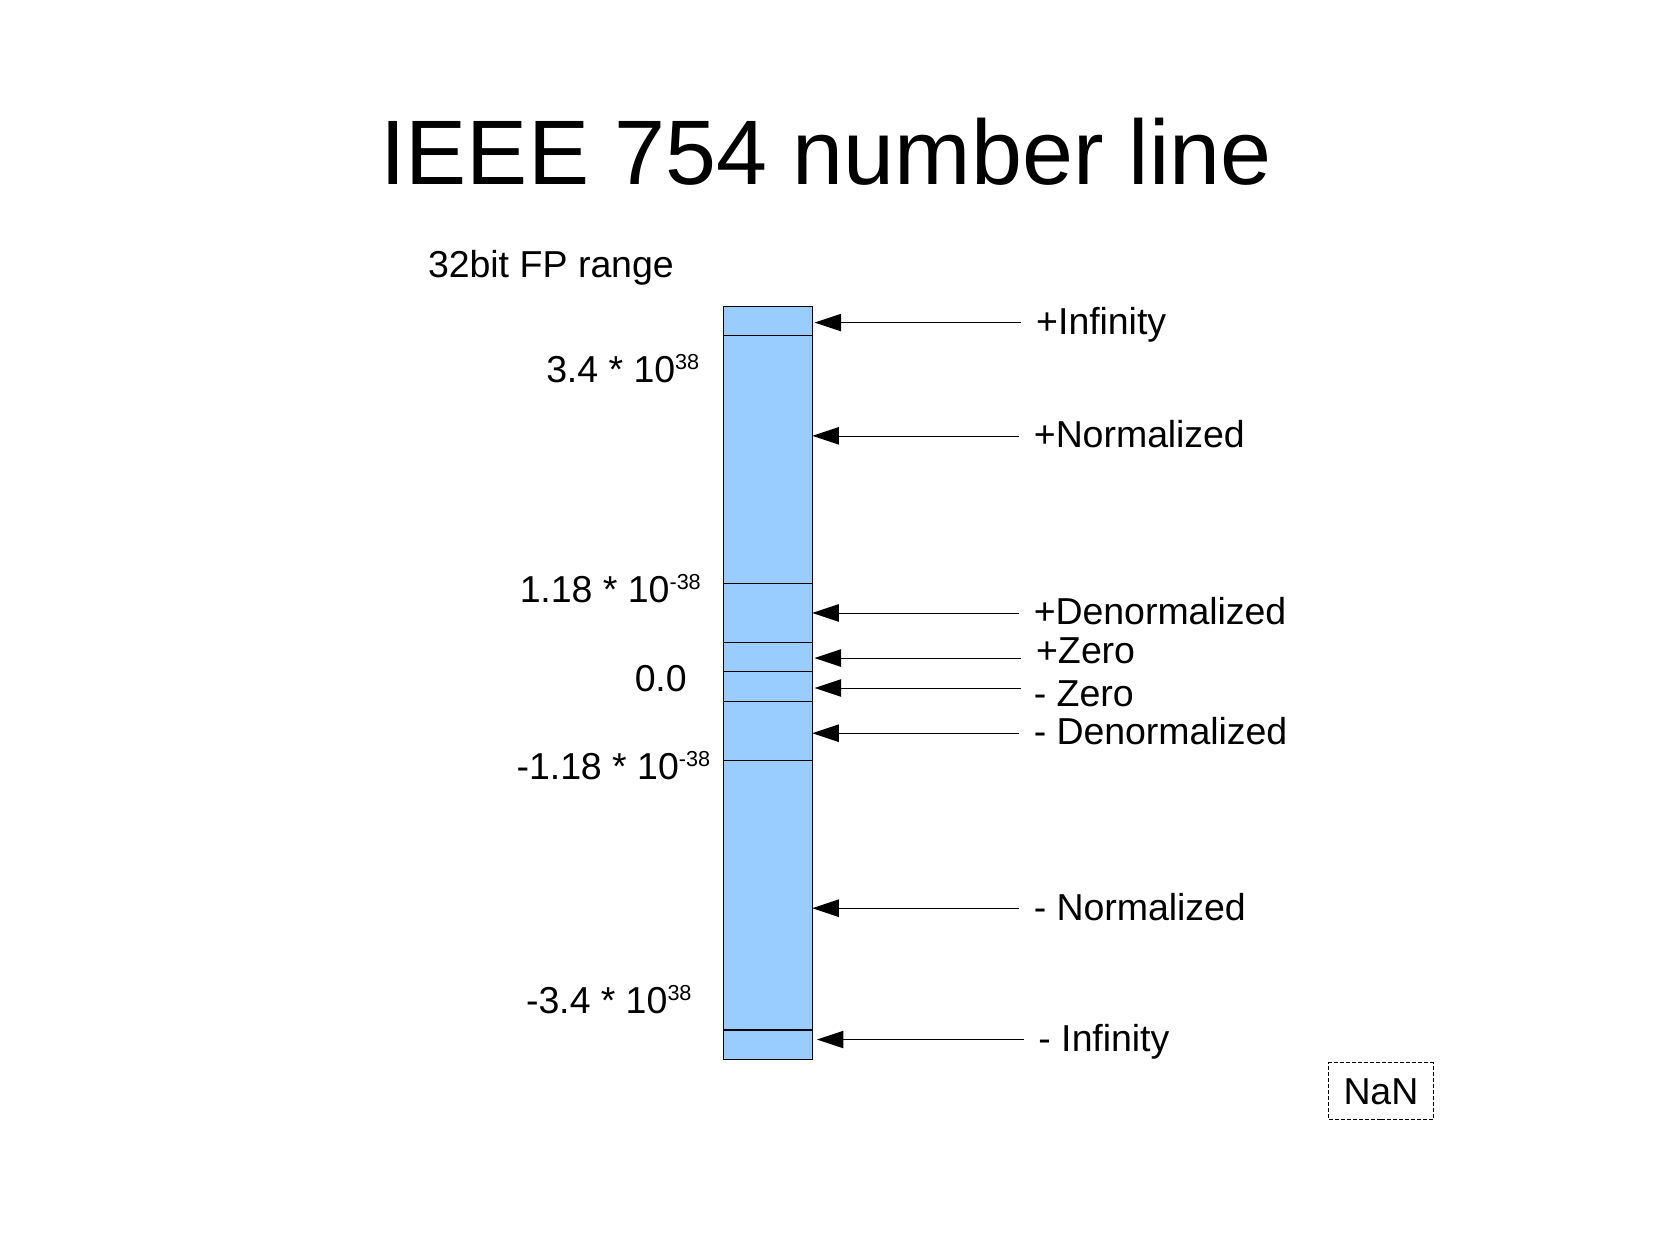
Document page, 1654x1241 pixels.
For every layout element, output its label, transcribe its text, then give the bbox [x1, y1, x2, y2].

text_box -3.4 * 1038 [511, 972, 707, 1031]
text_box - Denormalized [1018, 703, 1303, 761]
text_box - Infinity [1023, 1010, 1184, 1067]
text_box +Zero [1021, 641, 1150, 679]
text_box 1.18 * 10-38 [504, 561, 716, 620]
text_box - Normalized [1018, 878, 1261, 936]
text_box 3.4 * 1038 [531, 341, 715, 400]
text_box 32bit FP range [413, 236, 689, 294]
text_box - Zero [1018, 665, 1149, 703]
text_box +Denormalized [1018, 583, 1302, 641]
title IEEE 754 number line [82, 49, 1571, 257]
text_box 0.0 [620, 650, 702, 707]
text_box +Normalized [1018, 406, 1260, 464]
text_box [723, 306, 813, 1060]
text_box NaN [1328, 1062, 1434, 1120]
text_box -1.18 * 10-38 [501, 738, 726, 797]
text_box +Infinity [1021, 293, 1181, 350]
